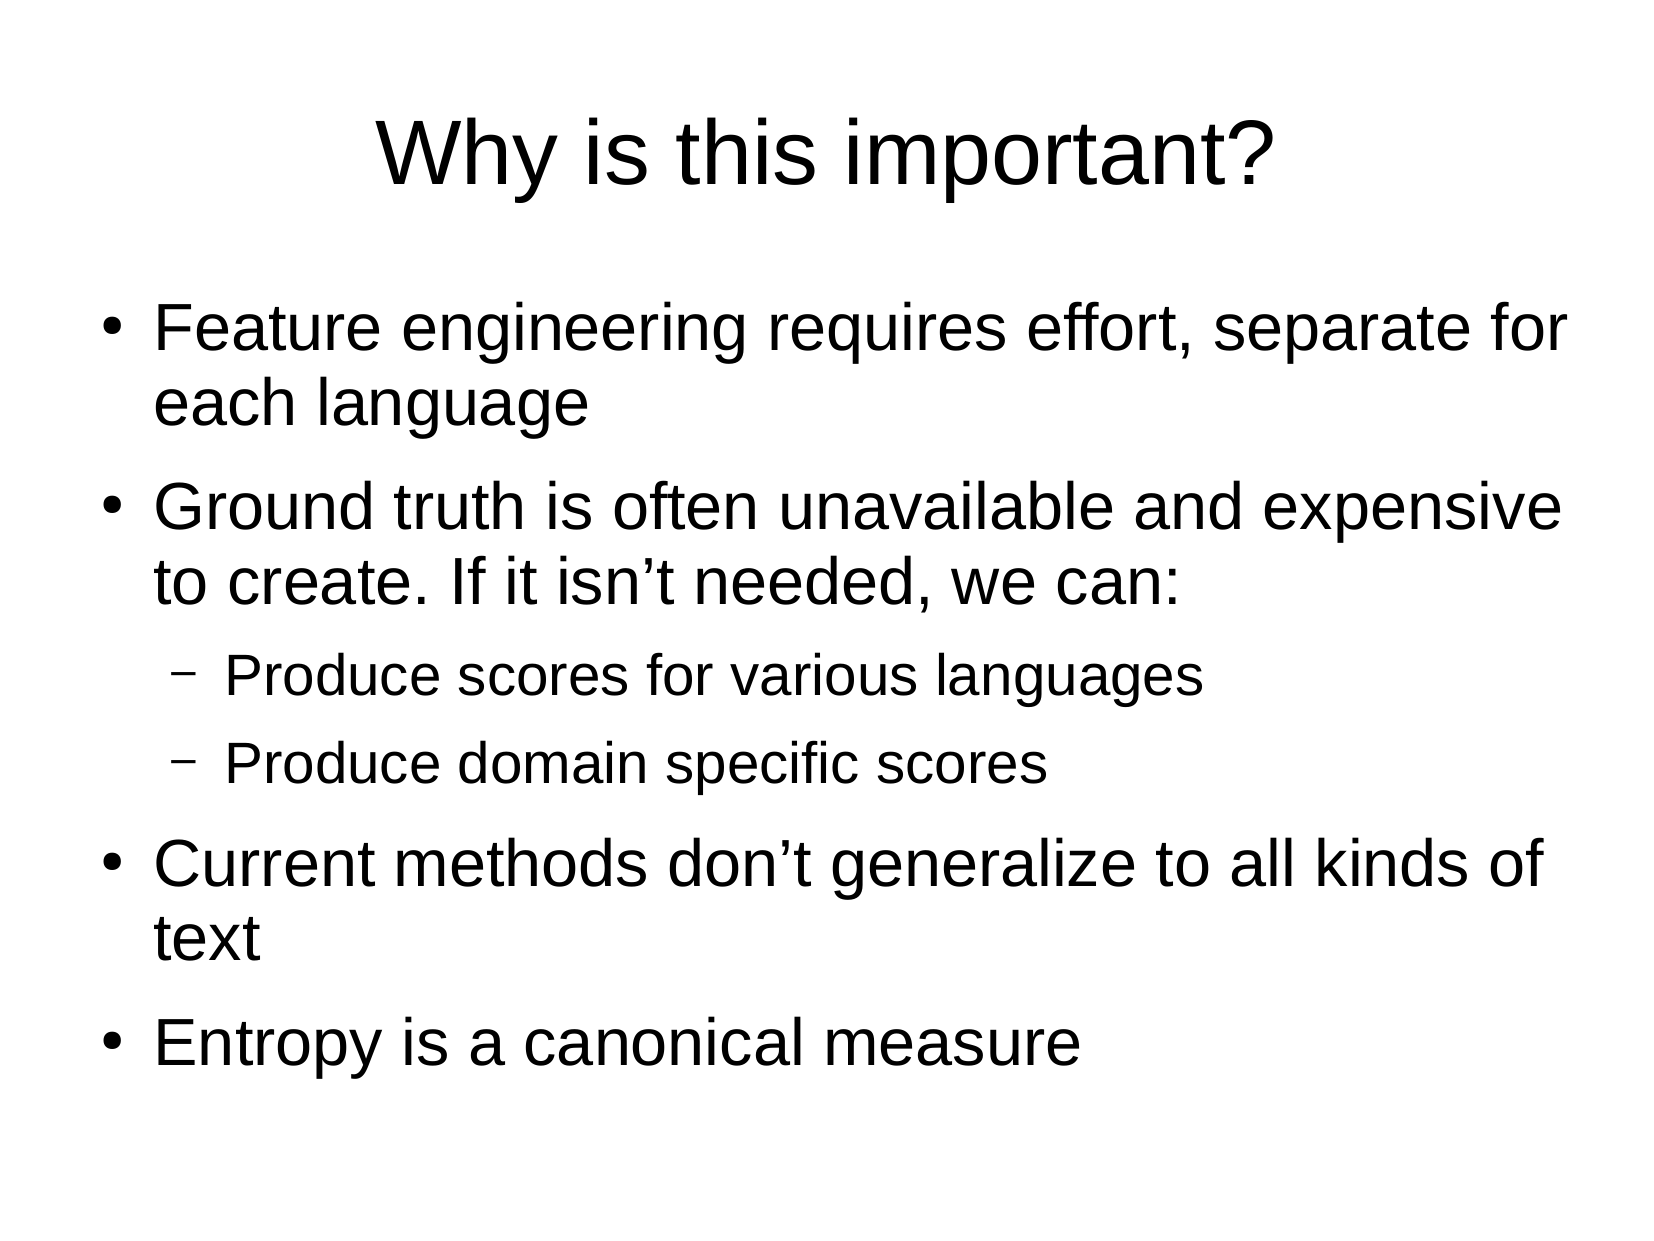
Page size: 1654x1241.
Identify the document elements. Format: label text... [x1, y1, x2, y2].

list Feature engineering requires effort, separate for each language Ground truth is often unavailable and expensive to create. If it isn’t needed, we can: Produce scores for various languages Produce domain specific scores Current methods don’t generalize to all kinds of text Entropy is a canonical measure [82, 290, 1571, 1158]
title Why is this important? [82, 49, 1571, 257]
